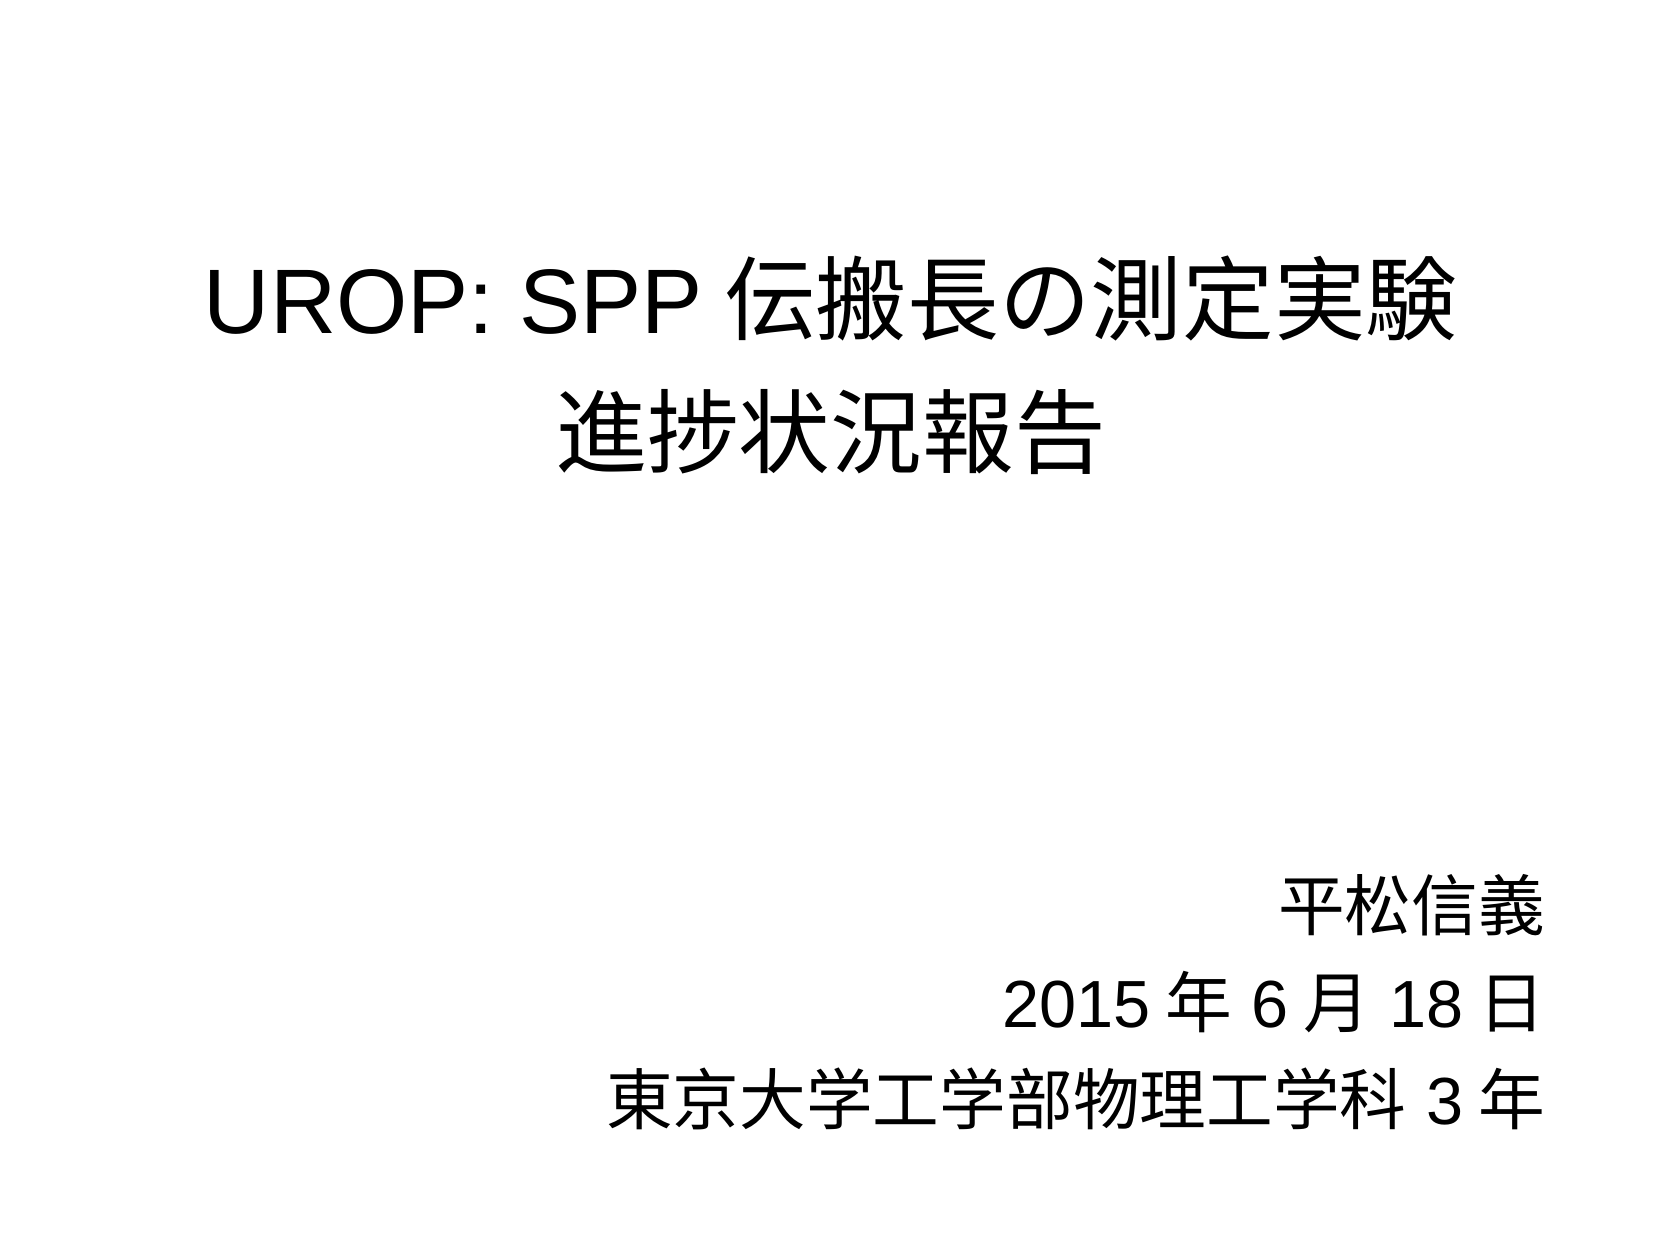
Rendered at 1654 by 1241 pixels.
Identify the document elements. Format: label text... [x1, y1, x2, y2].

subtitle 平松信義 2015年6月18日 東京大学工学部物理工学科3年 [56, 840, 1546, 1156]
title UROP: SPP伝搬長の測定実験 進捗状況報告 [86, 240, 1576, 481]
